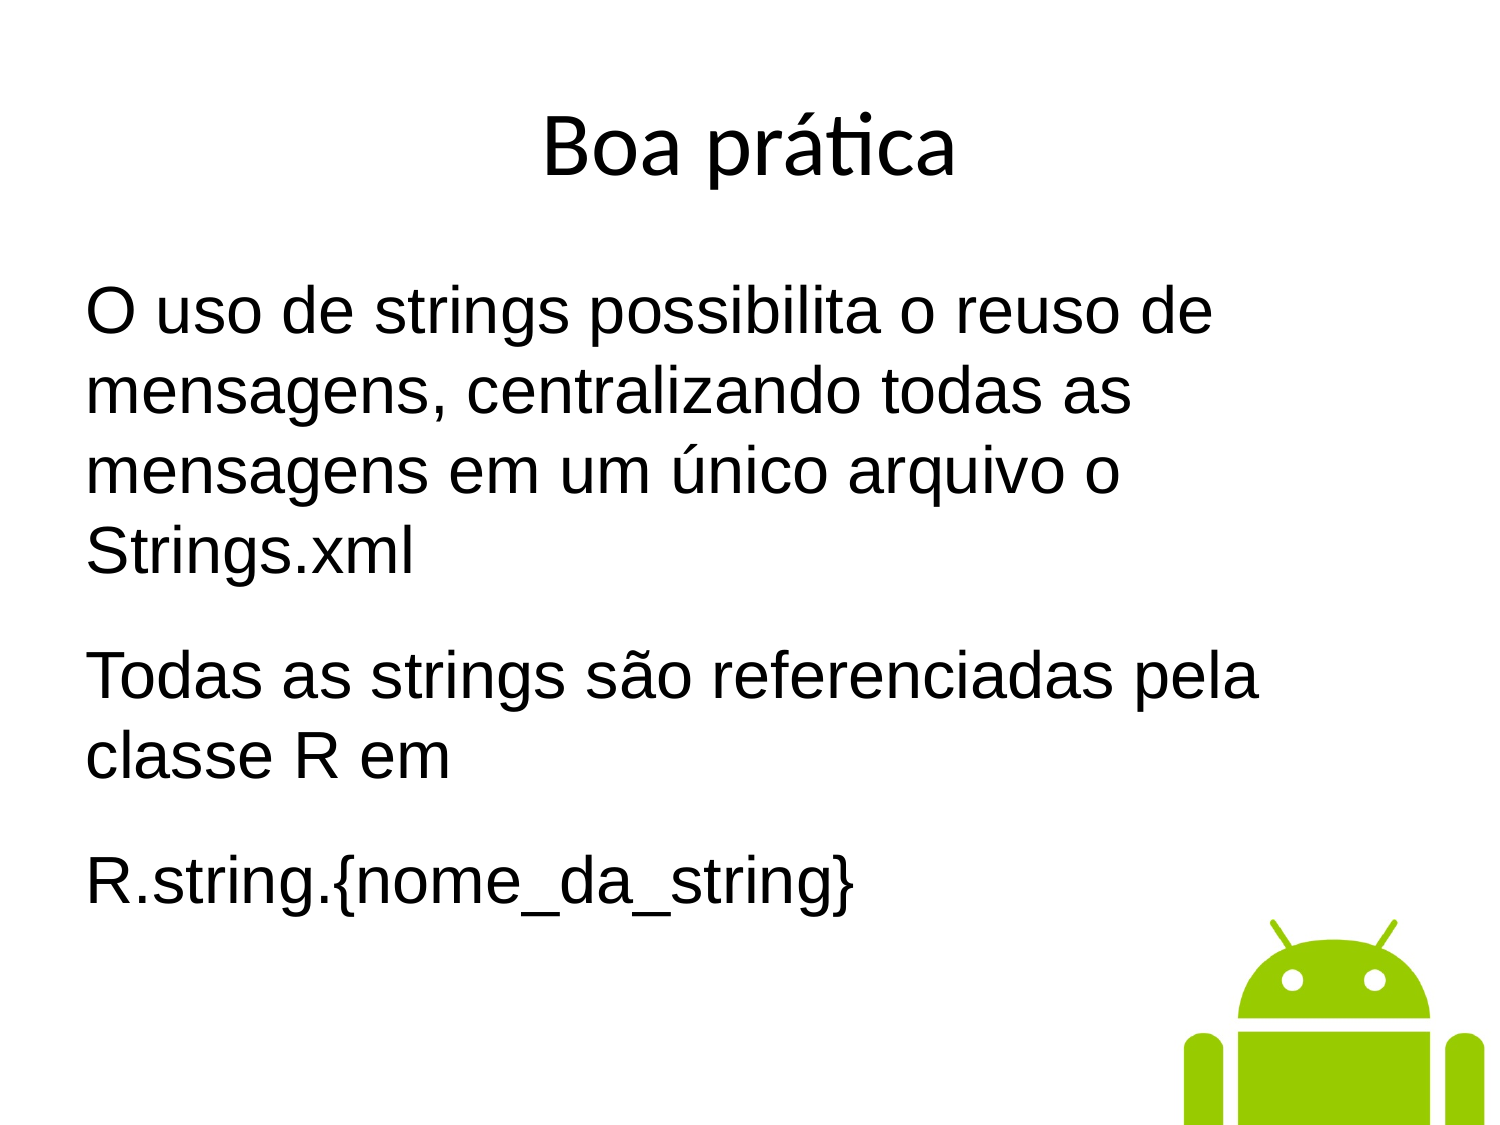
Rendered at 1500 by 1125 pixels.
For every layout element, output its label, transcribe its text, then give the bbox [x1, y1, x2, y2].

text_box O uso de strings possibilita o reuso de mensagens, centralizando todas as mensagens em um único arquivo o Strings.xml Todas as strings são referenciadas pela classe R em R.string.{nome_da_string} [70, 259, 1370, 943]
text_box Boa prática [75, 45, 1425, 233]
picture [1163, 919, 1500, 1125]
